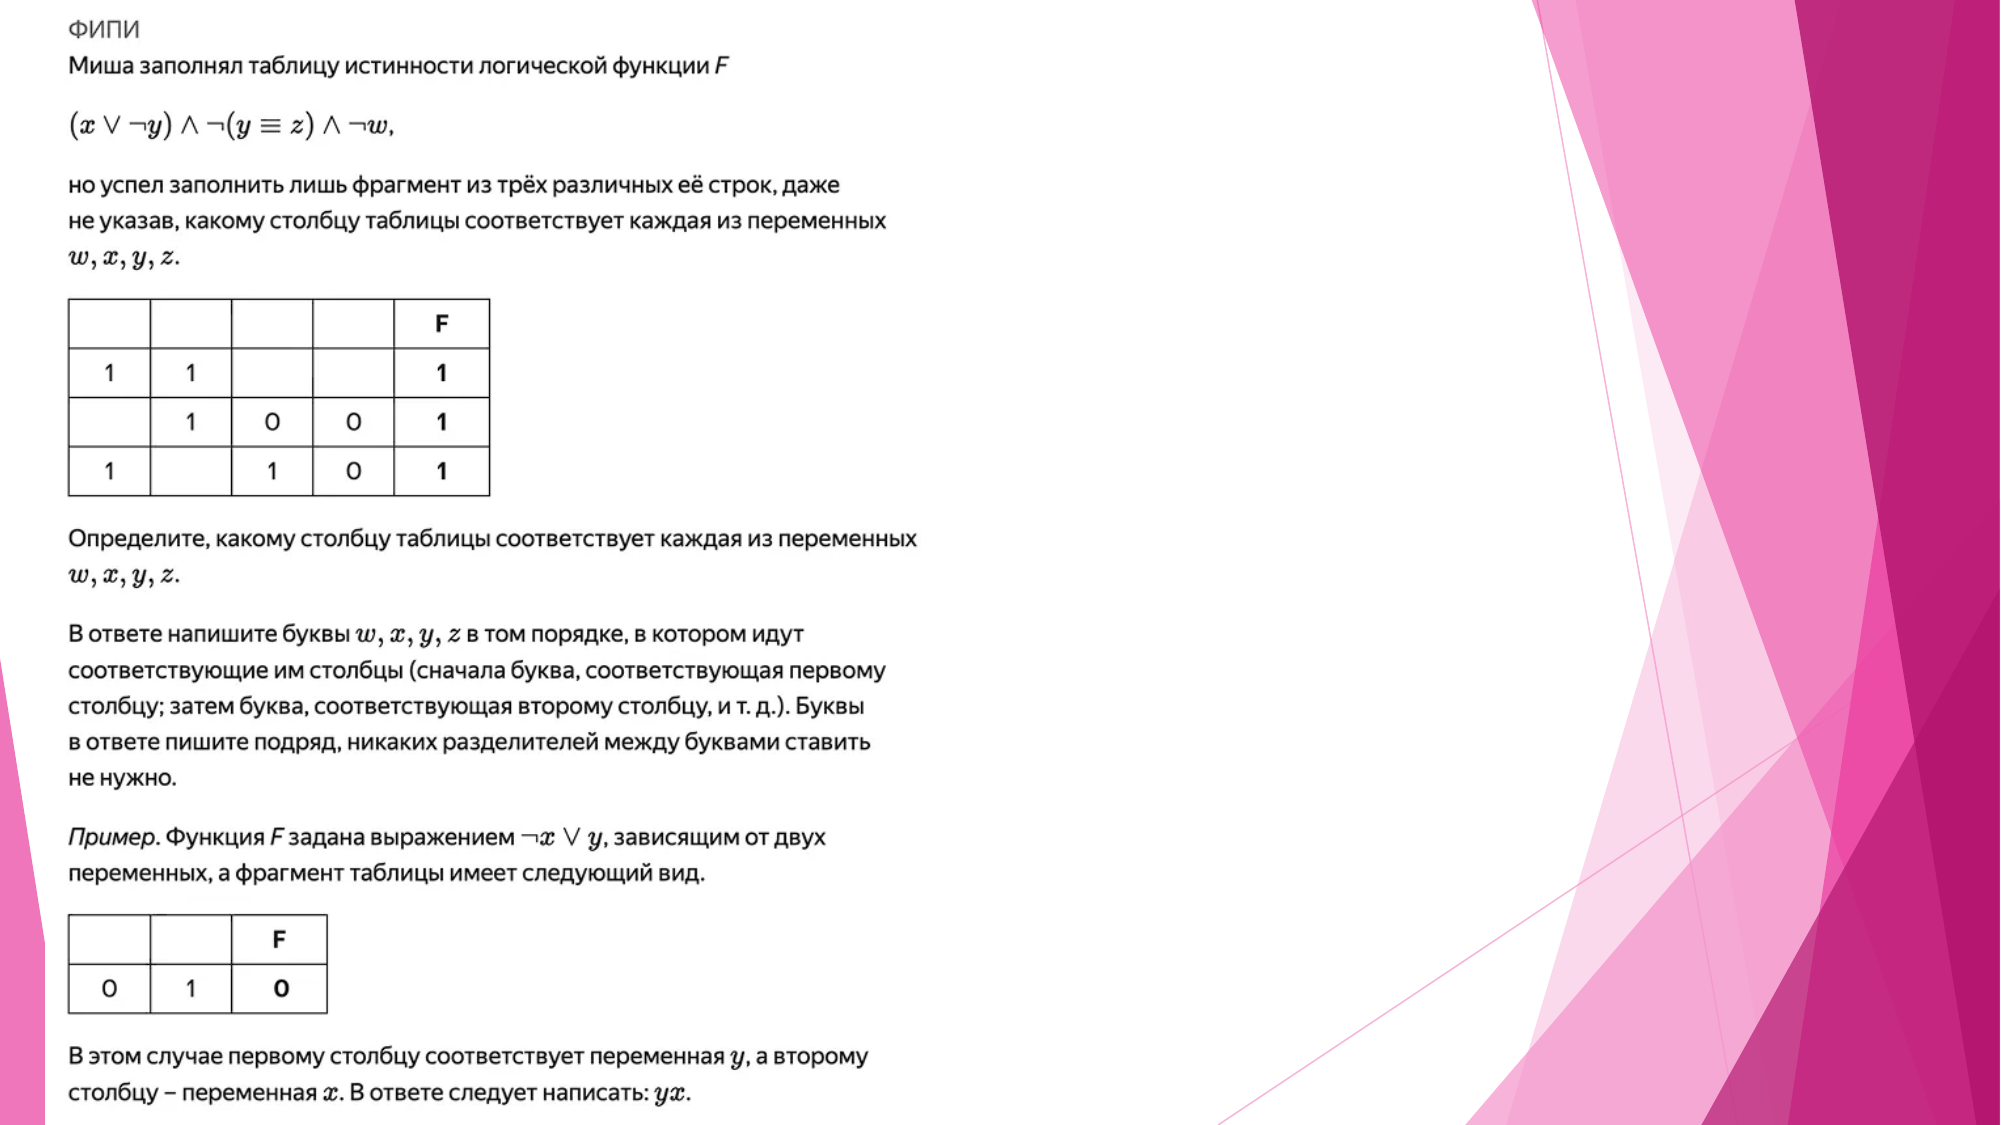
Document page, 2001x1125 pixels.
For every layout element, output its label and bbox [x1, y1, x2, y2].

picture [45, 0, 941, 1125]
